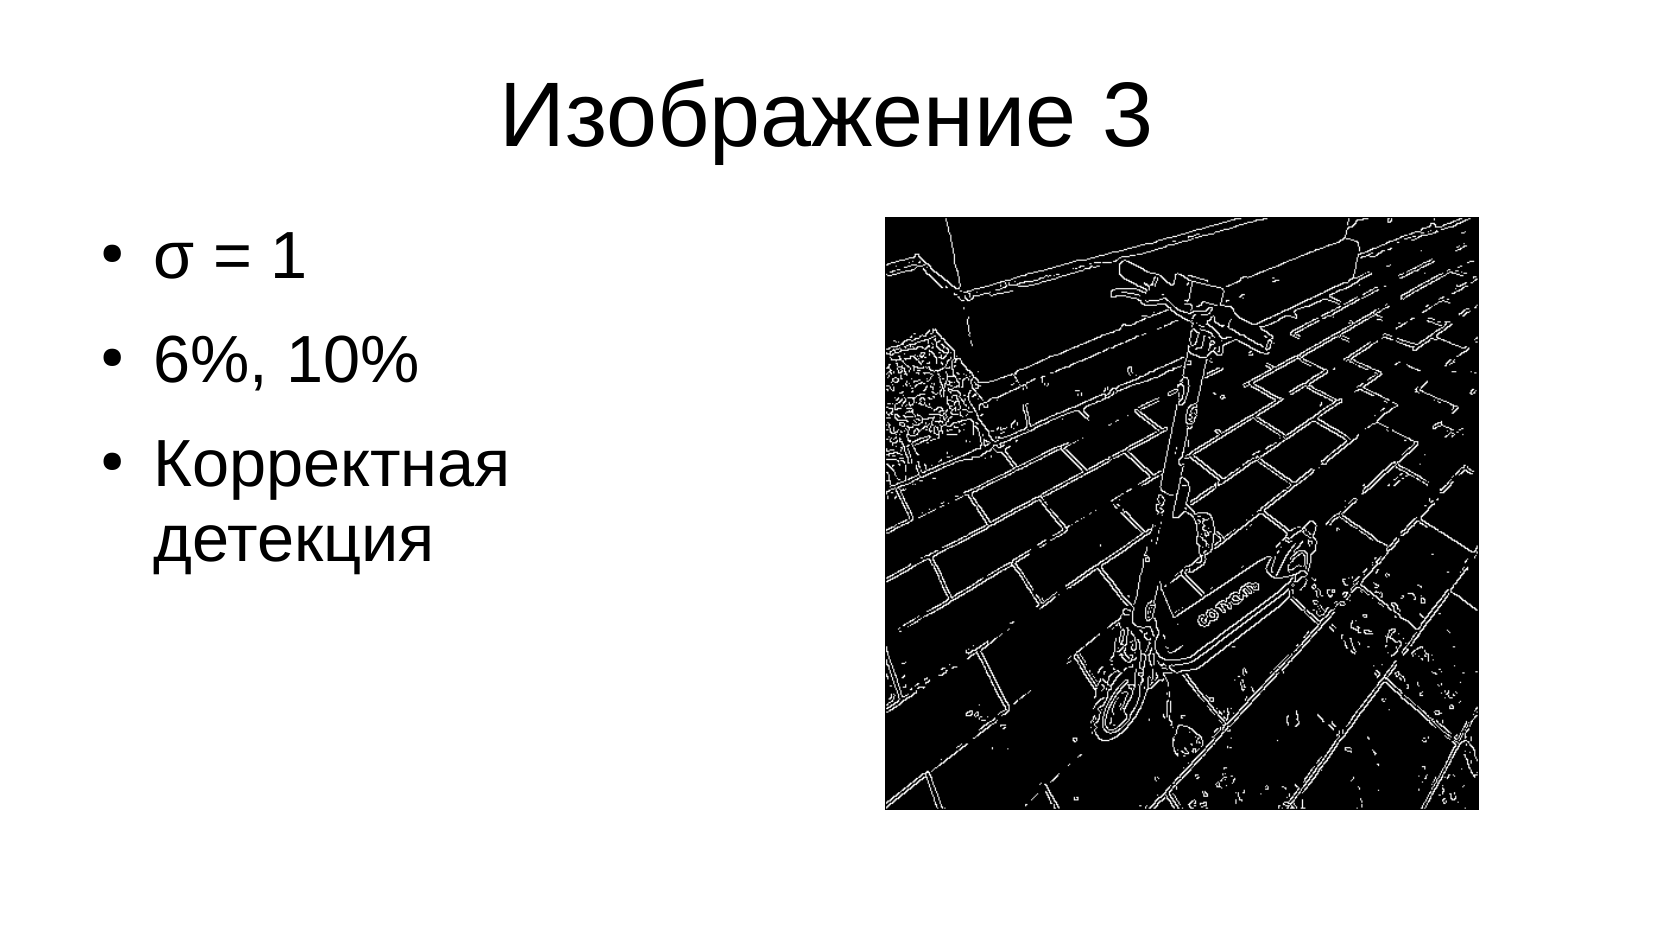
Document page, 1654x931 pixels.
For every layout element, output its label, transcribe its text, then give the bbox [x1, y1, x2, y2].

title Изображение 3 [82, 37, 1571, 193]
list σ = 1 6%, 10% Корректная детекция [82, 217, 809, 758]
picture [885, 217, 1479, 810]
